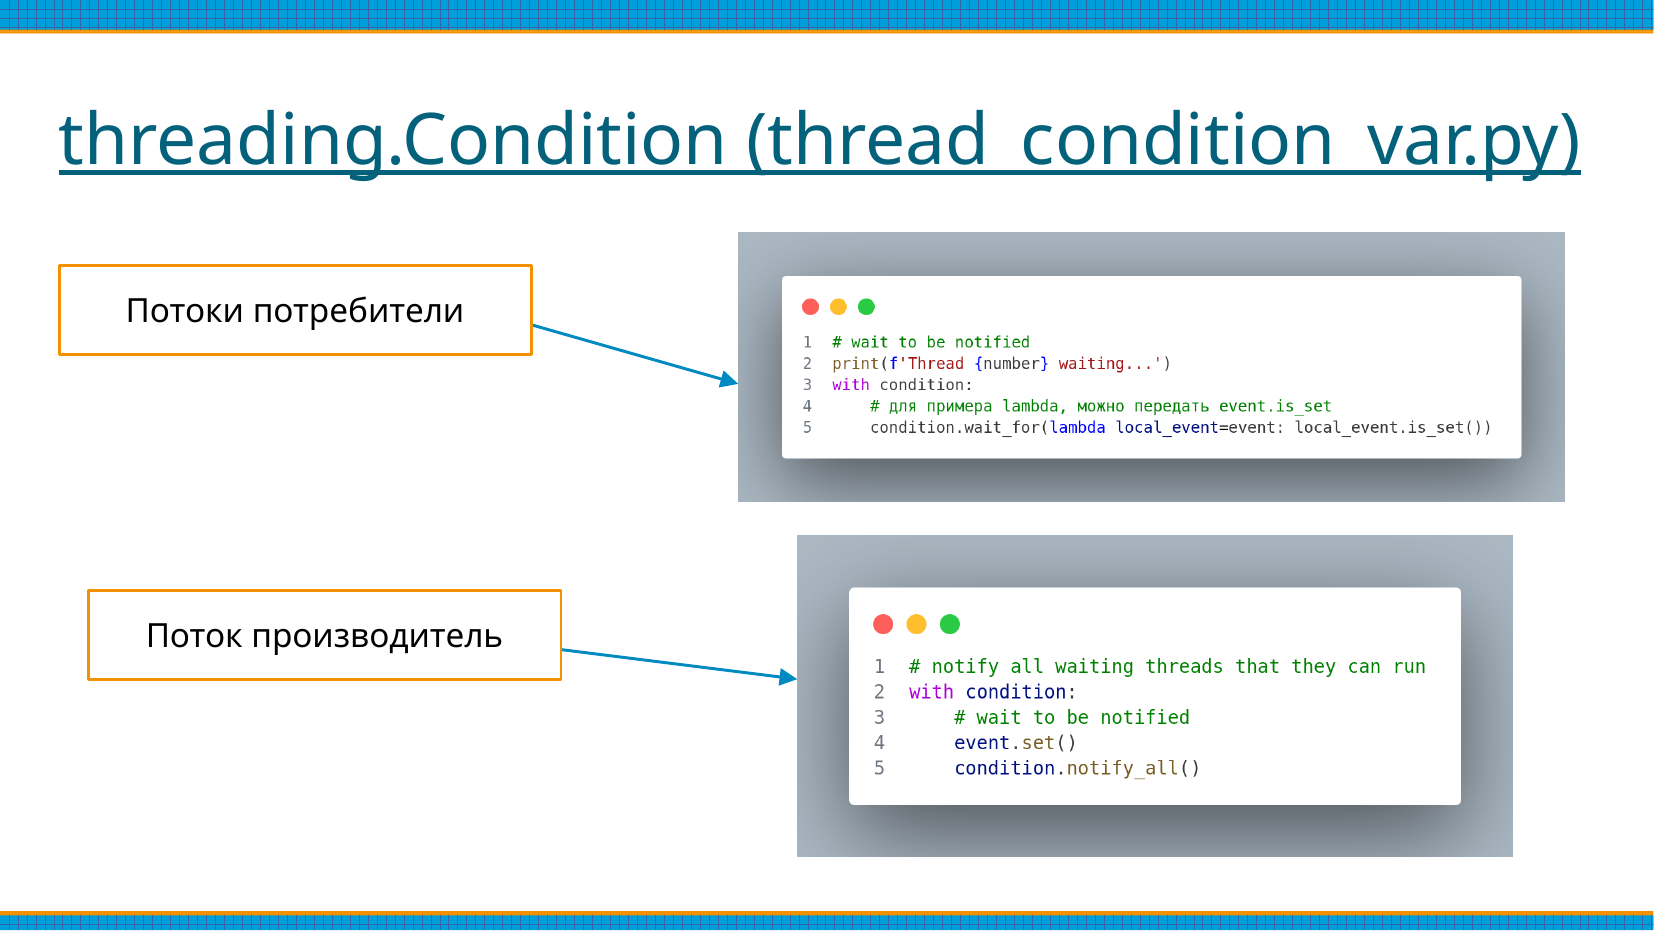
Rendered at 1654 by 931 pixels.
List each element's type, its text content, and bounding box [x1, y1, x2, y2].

title threading.Condition (thread_condition_var.py) [59, 59, 1595, 215]
picture [738, 232, 1565, 502]
text_box Поток производитель [88, 590, 562, 680]
picture [797, 535, 1513, 857]
text_box Потоки потребители [59, 265, 532, 355]
